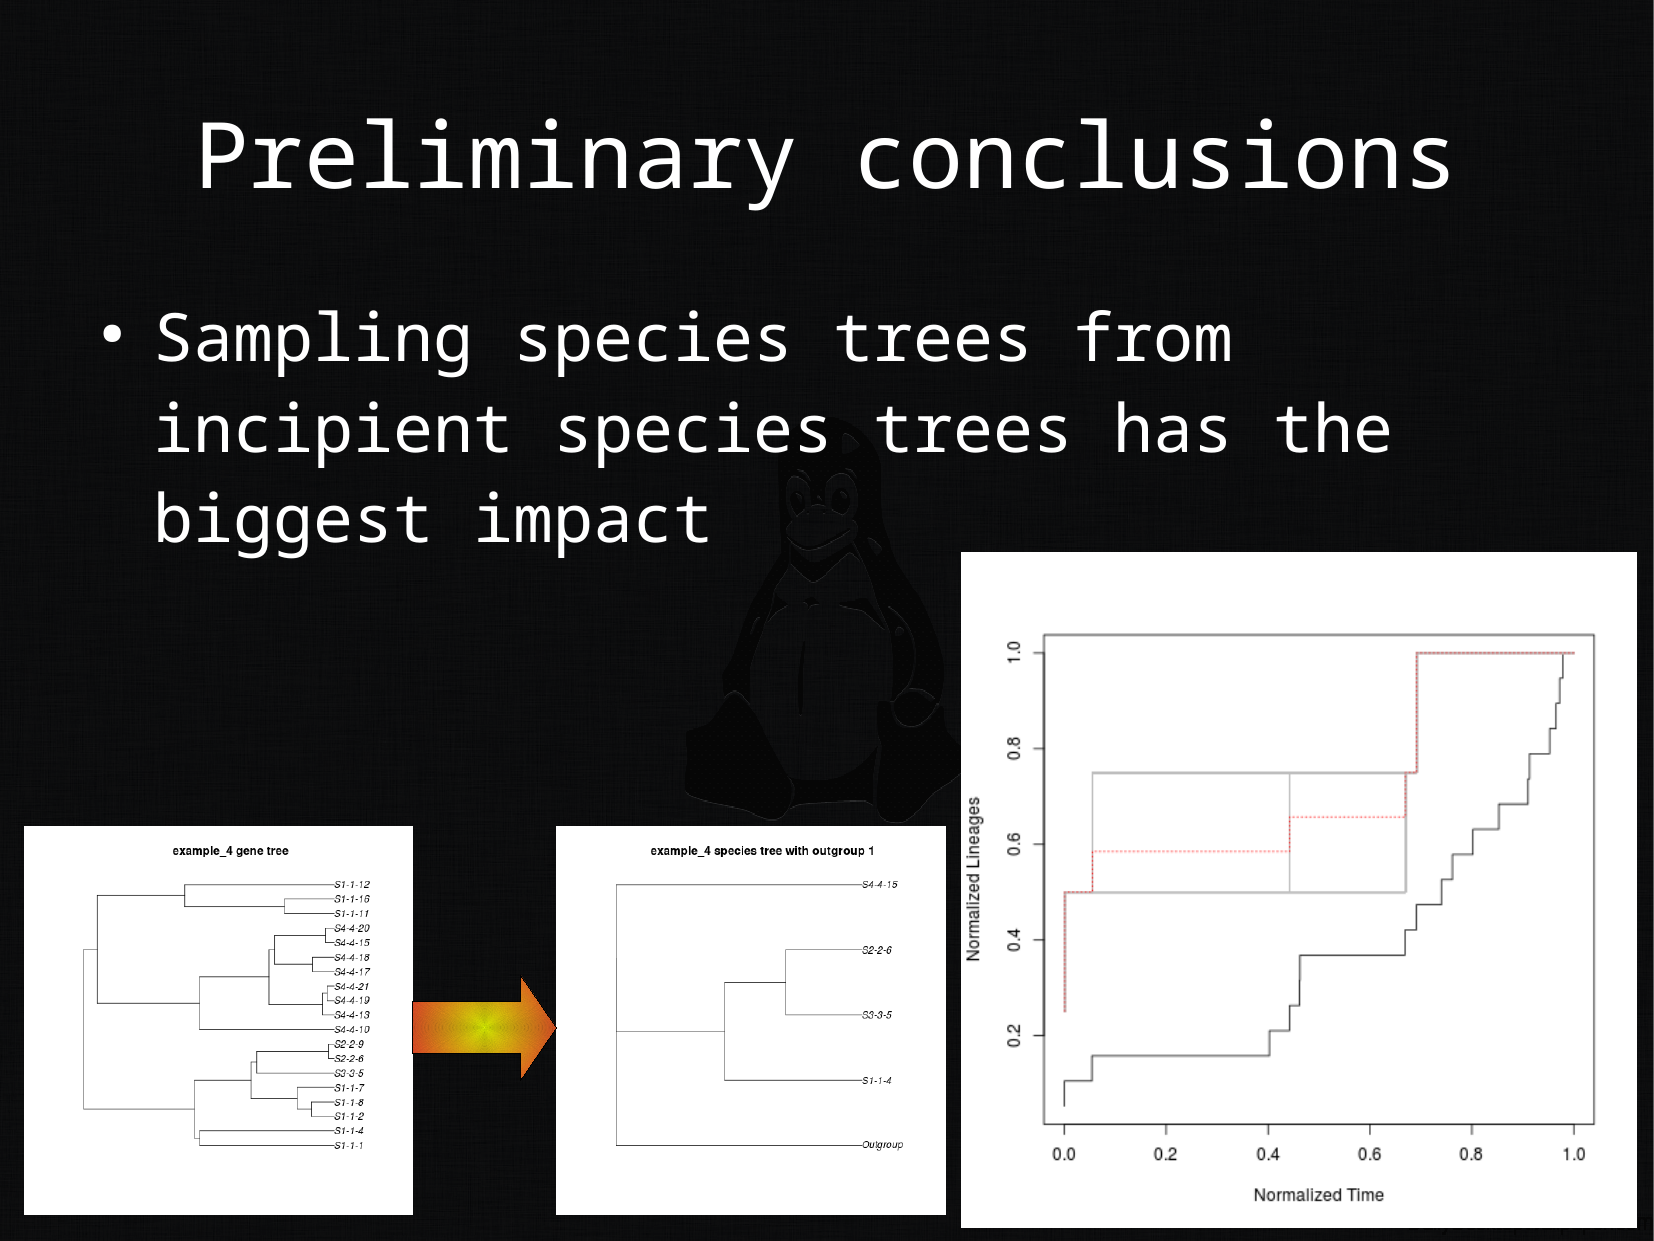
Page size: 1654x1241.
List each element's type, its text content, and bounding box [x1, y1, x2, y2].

title Preliminary conclusions [82, 49, 1571, 257]
list Sampling species trees from incipient species trees has the biggest impact [82, 290, 1571, 1010]
picture [0, 0, 1654, 1241]
text_box [412, 975, 557, 1081]
